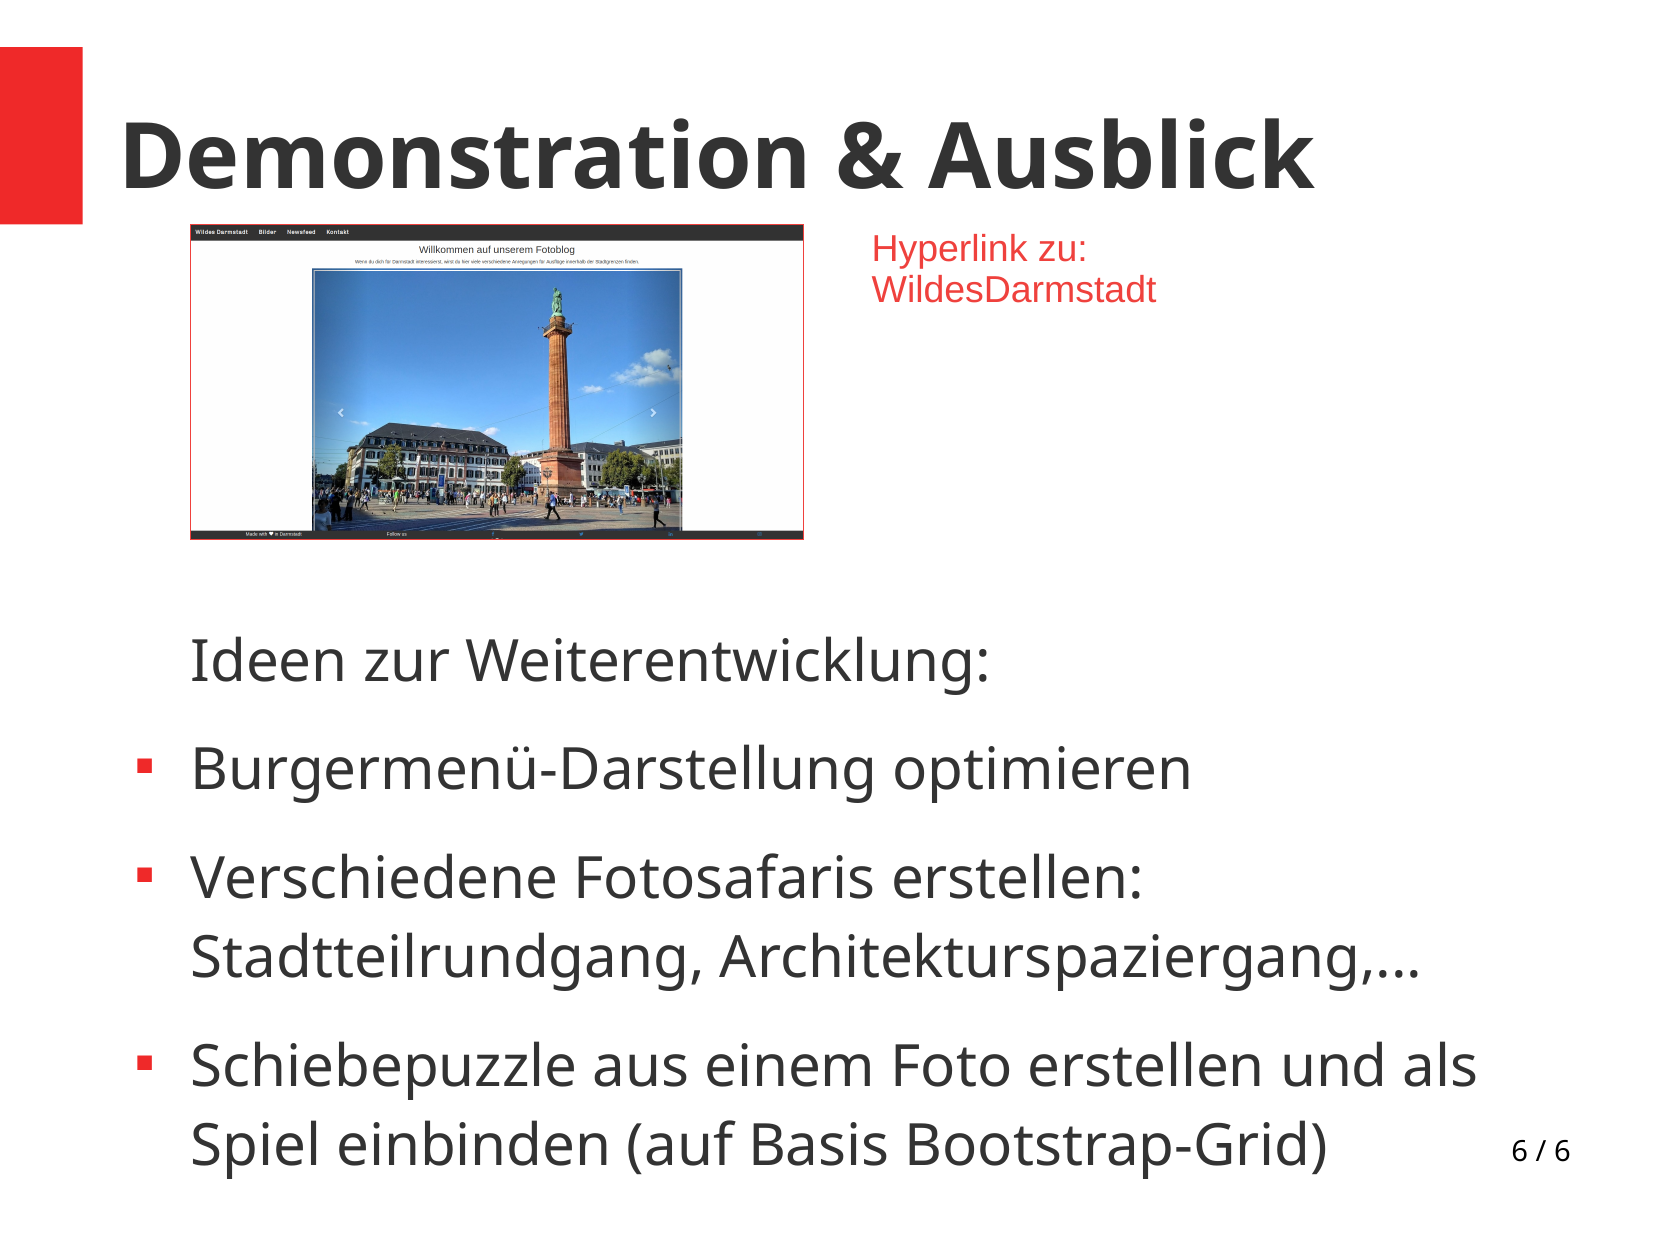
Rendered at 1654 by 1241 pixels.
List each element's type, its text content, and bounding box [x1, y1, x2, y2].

list Ideen zur Weiterentwicklung: Burgermenü-Darstellung optimieren Verschiedene Fotosafaris erstellen: Stadtteilrundgang, Architekturspaziergang,... Schiebepuzzle aus einem Foto erstellen und als Spiel einbinden (auf Basis Bootstrap-Grid) [119, 401, 1538, 1121]
title Demonstration & Ausblick [118, 49, 1571, 257]
text_box Hyperlink zu:WildesDarmstadt [856, 219, 1208, 319]
text_box [190, 224, 804, 540]
